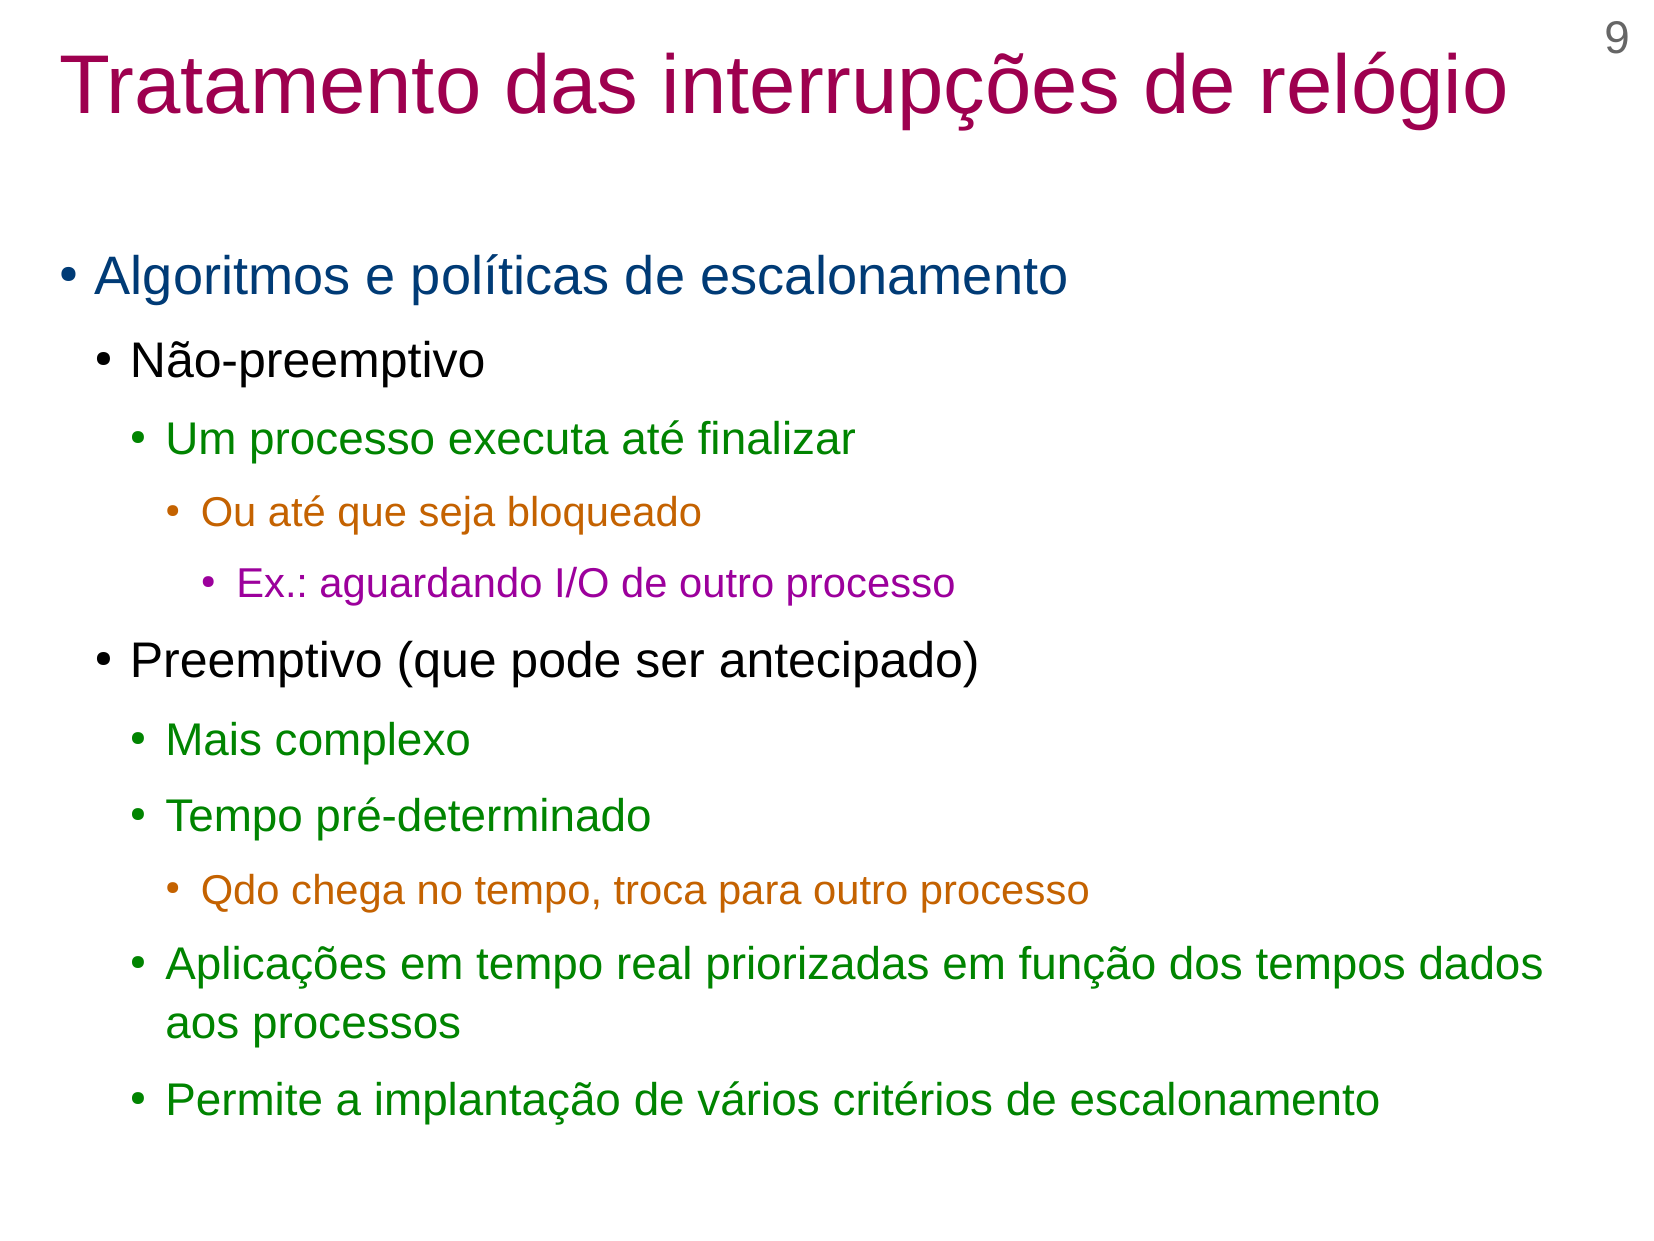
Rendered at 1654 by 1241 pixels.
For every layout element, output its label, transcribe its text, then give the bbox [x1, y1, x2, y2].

list Algoritmos e políticas de escalonamento Não-preemptivo Um processo executa até finalizar Ou até que seja bloqueado Ex.: aguardando I/O de outro processo Preemptivo (que pode ser antecipado) Mais complexo Tempo pré-determinado Qdo chega no tempo, troca para outro processo Aplicações em tempo real priorizadas em função dos tempos dados aos processos Permite a implantação de vários critérios de escalonamento [59, 236, 1595, 1211]
title Tratamento das interrupções de relógio [59, 29, 1595, 148]
